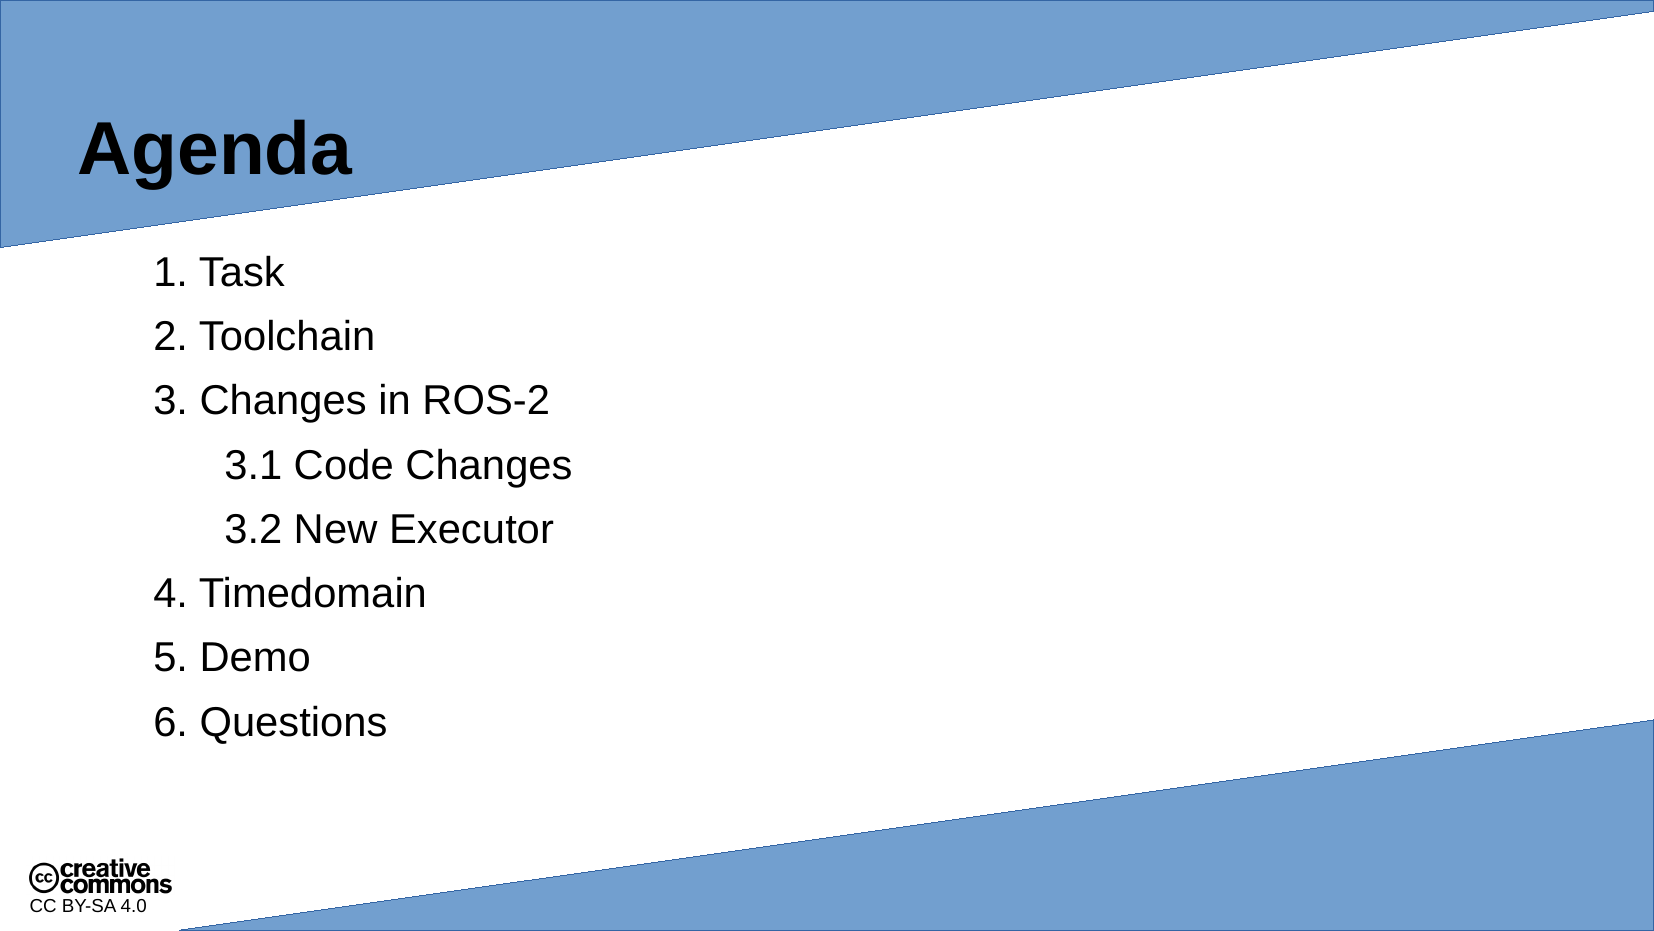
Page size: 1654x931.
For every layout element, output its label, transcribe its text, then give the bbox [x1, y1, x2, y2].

list 1. Task 2. Toolchain 3. Changes in ROS-2 3.1 Code Changes 3.2 New Executor 4. Timedomain 5. Demo 6. Questions [82, 248, 1538, 789]
title Agenda [77, 69, 1488, 227]
picture [26, 856, 175, 895]
